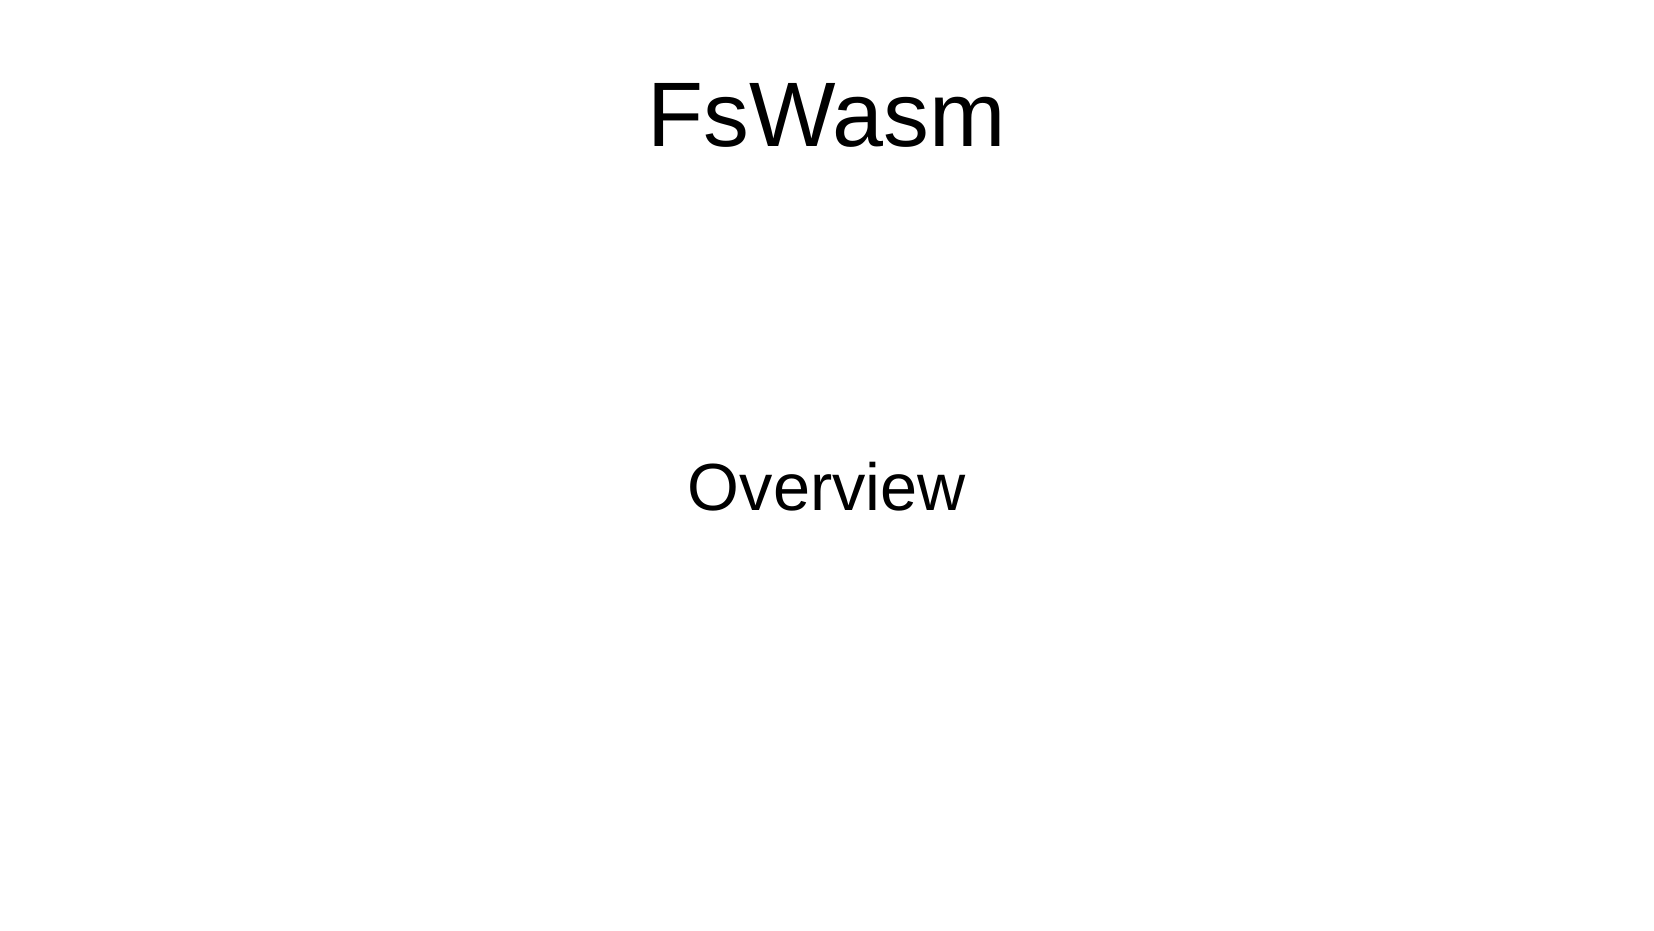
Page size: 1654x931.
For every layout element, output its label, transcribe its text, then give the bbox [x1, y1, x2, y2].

subtitle Overview [82, 217, 1571, 758]
title FsWasm [82, 37, 1571, 193]
